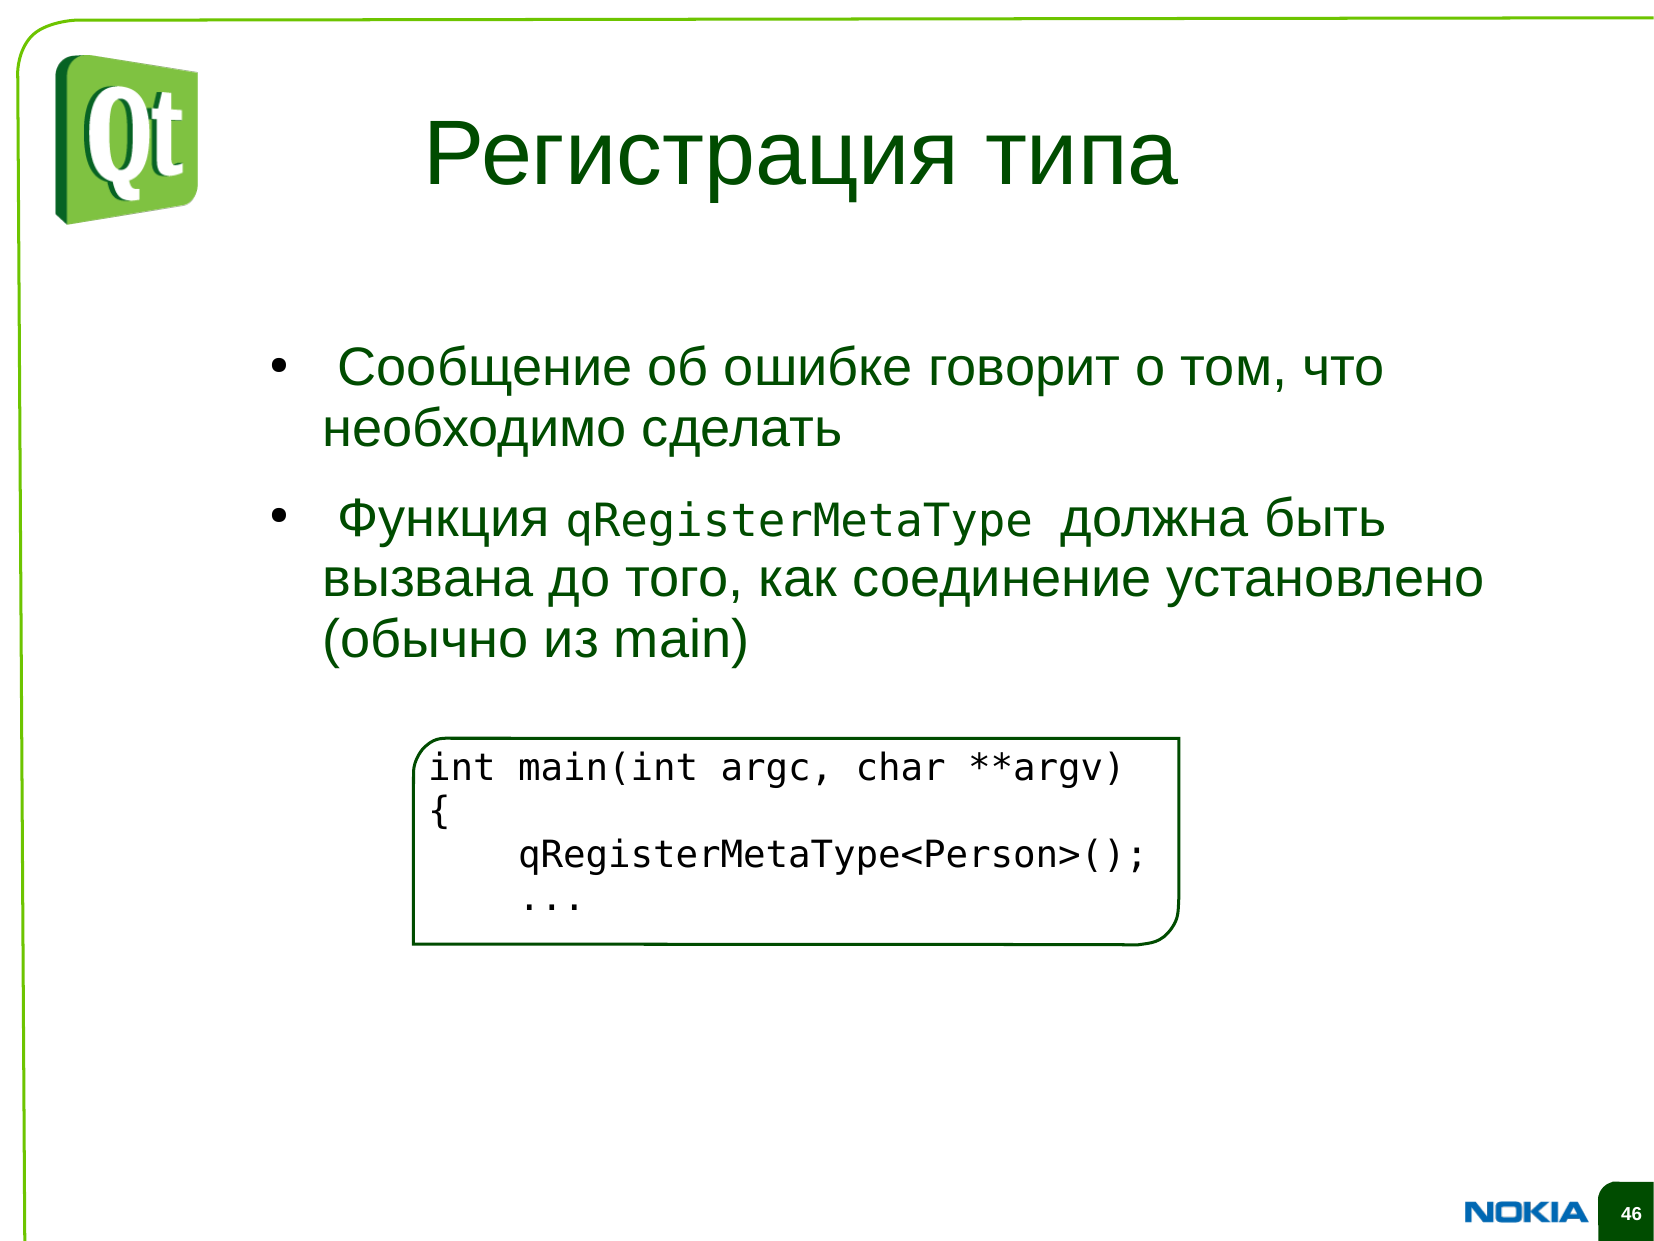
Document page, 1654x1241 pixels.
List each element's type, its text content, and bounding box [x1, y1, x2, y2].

title Регистрация типа [251, 49, 1327, 257]
text_box int main(int argc, char **argv) { qRegisterMetaType<Person>(); ... [415, 740, 1164, 928]
list Сообщение об ошибке говорит о том, что необходимо сделать Функция qRegisterMetaType должна быть вызвана до того, как соединение установлено (обычно из main) [251, 336, 1571, 1100]
picture [1465, 1201, 1589, 1223]
picture [55, 55, 198, 225]
